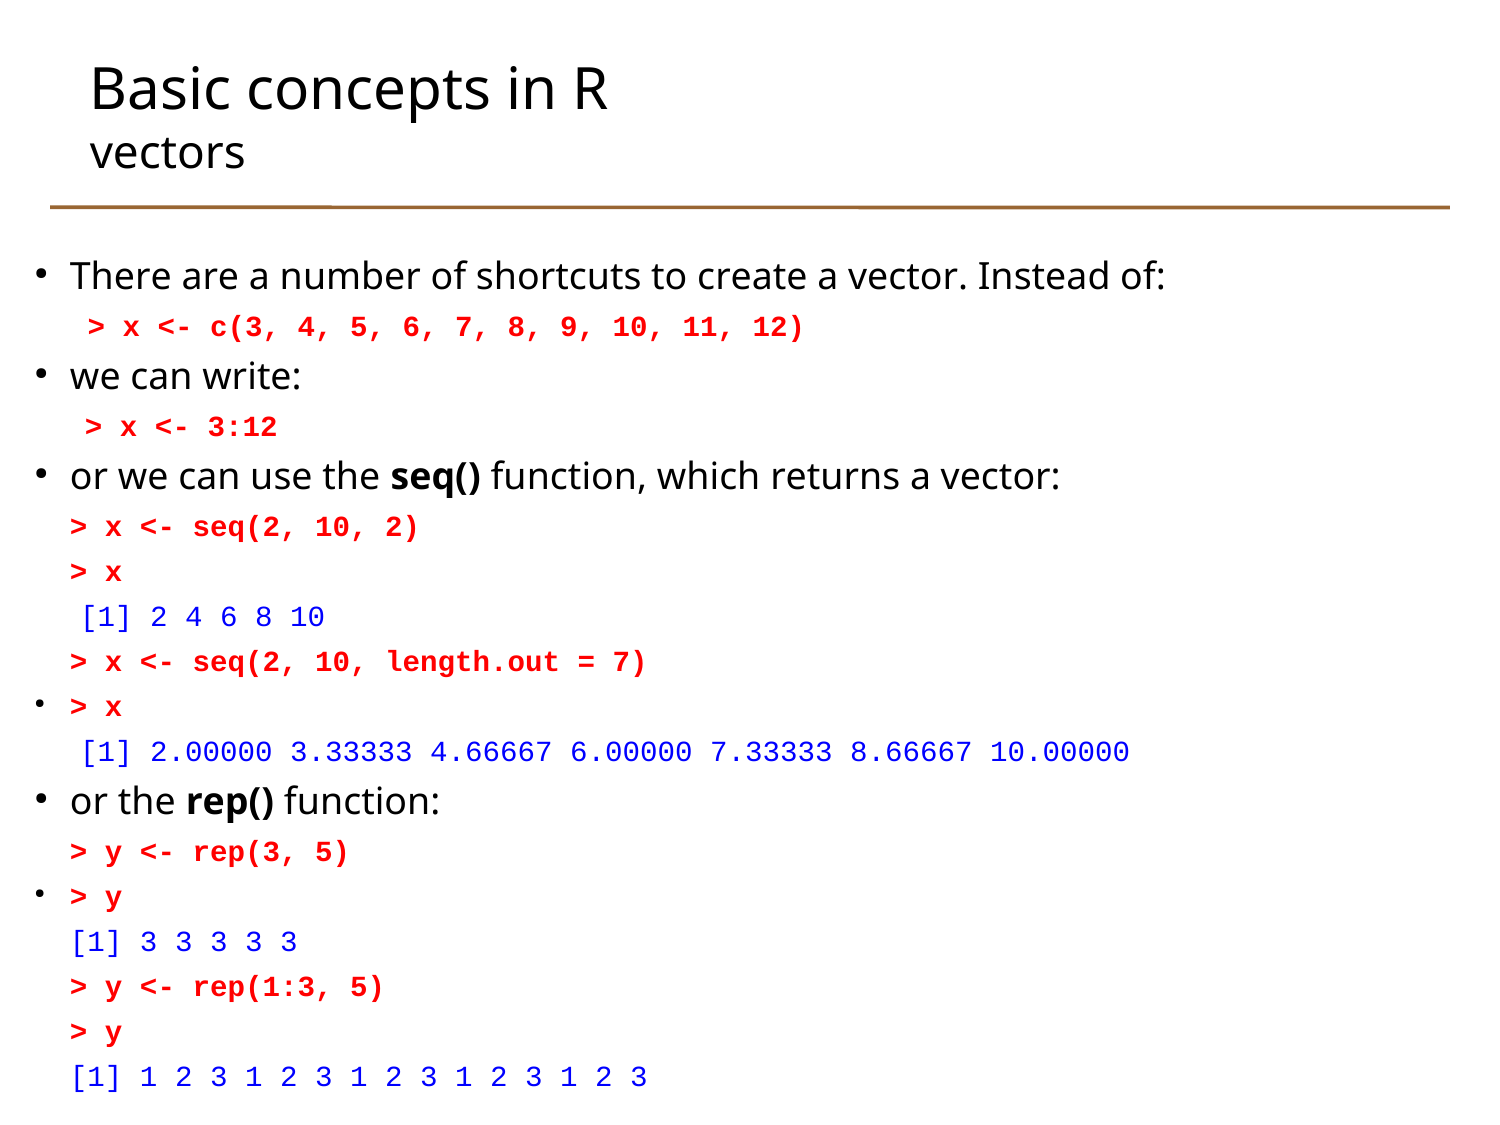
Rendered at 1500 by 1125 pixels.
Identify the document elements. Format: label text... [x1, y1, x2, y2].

list There are a number of shortcuts to create a vector. Instead of: > x <- c(3, 4, 5, 6, 7, 8, 9, 10, 11, 12) we can write: > x <- 3:12 or we can use the seq() function, which returns a vector: > x <- seq(2, 10, 2) > x [1] 2 4 6 8 10 > x <- seq(2, 10, length.out = 7) > x [1] 2.00000 3.33333 4.66667 6.00000 7.33333 8.66667 10.00000 or the rep() function: > y <- rep(3, 5) > y [1] 3 3 3 3 3 > y <- rep(1:3, 5) > y [1] 1 2 3 1 2 3 1 2 3 1 2 3 1 2 3 [34, 251, 1415, 1125]
title Basic concepts in R vectors [75, 41, 1422, 256]
